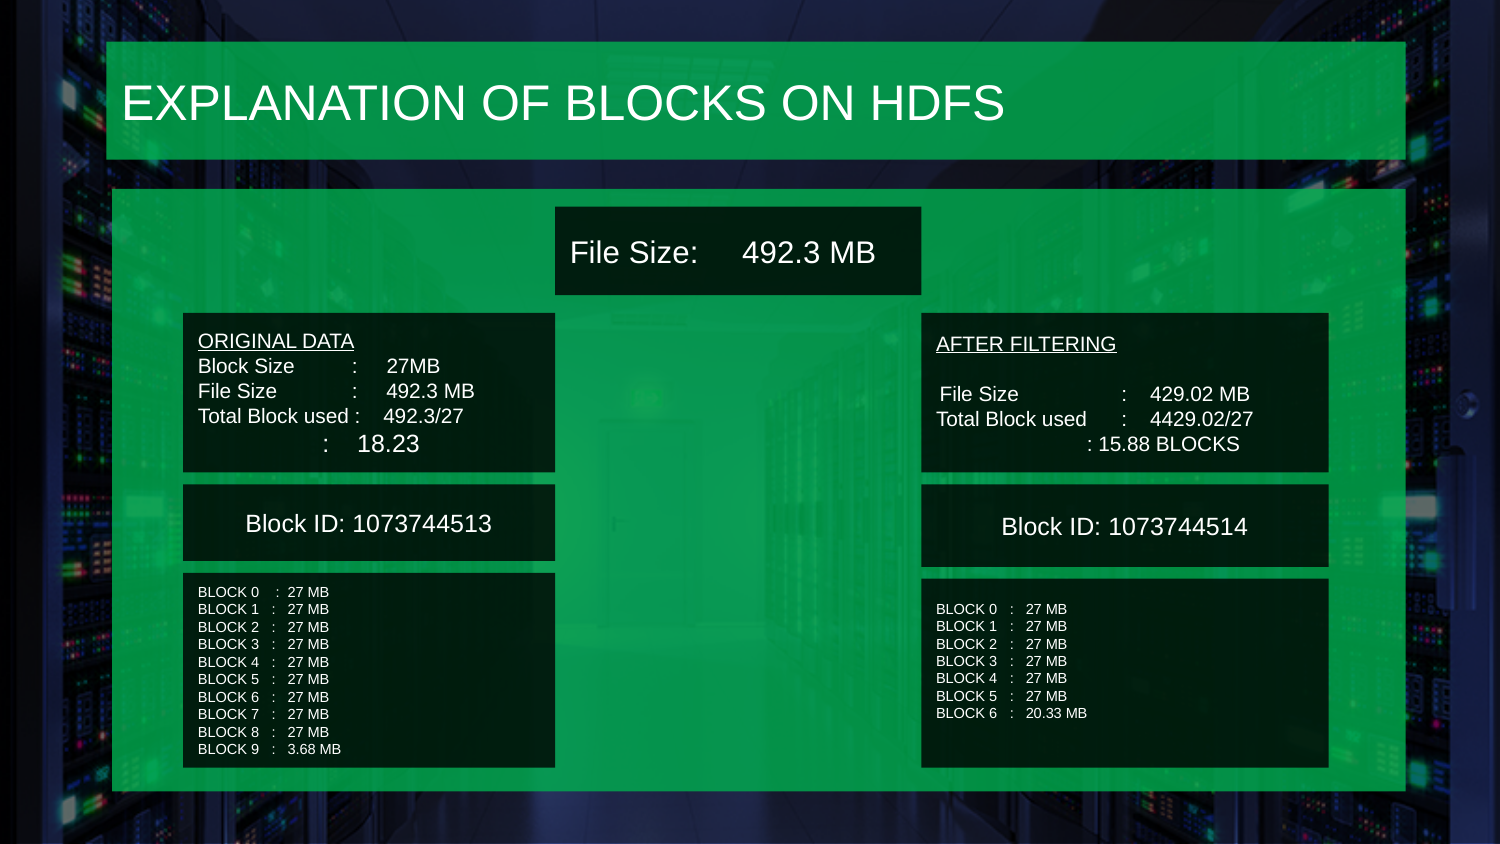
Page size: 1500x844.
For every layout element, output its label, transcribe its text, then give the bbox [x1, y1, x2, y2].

text_box AFTER FILTERING File Size : 429.02 MB Total Block used : 4429.02/27 : 15.88 BLOCKS [921, 313, 1329, 472]
text_box Block ID: 1073744514 [921, 484, 1329, 567]
text_box BLOCK 0 : 27 MB BLOCK 1 : 27 MB BLOCK 2 : 27 MB BLOCK 3 : 27 MB BLOCK 4 : 27 MB BLOCK 5 : 27 MB BLOCK 6 : 20.33 MB [921, 579, 1329, 768]
text_box EXPLANATION OF BLOCKS ON HDFS [106, 42, 1406, 160]
text_box File Size: 492.3 MB [555, 207, 921, 295]
text_box [0, 0, 1500, 844]
text_box BLOCK 0 : 27 MB BLOCK 1 : 27 MB BLOCK 2 : 27 MB BLOCK 3 : 27 MB BLOCK 4 : 27 MB BLOCK 5 : 27 MB BLOCK 6 : 27 MB BLOCK 7 : 27 MB BLOCK 8 : 27 MB BLOCK 9 : 3.68 MB [183, 573, 555, 768]
text_box ORIGINAL DATA Block Size : 27MB File Size : 492.3 MB Total Block used : 492.3/27 : 18.23 [183, 313, 555, 472]
text_box Block ID: 1073744513 [183, 484, 555, 561]
